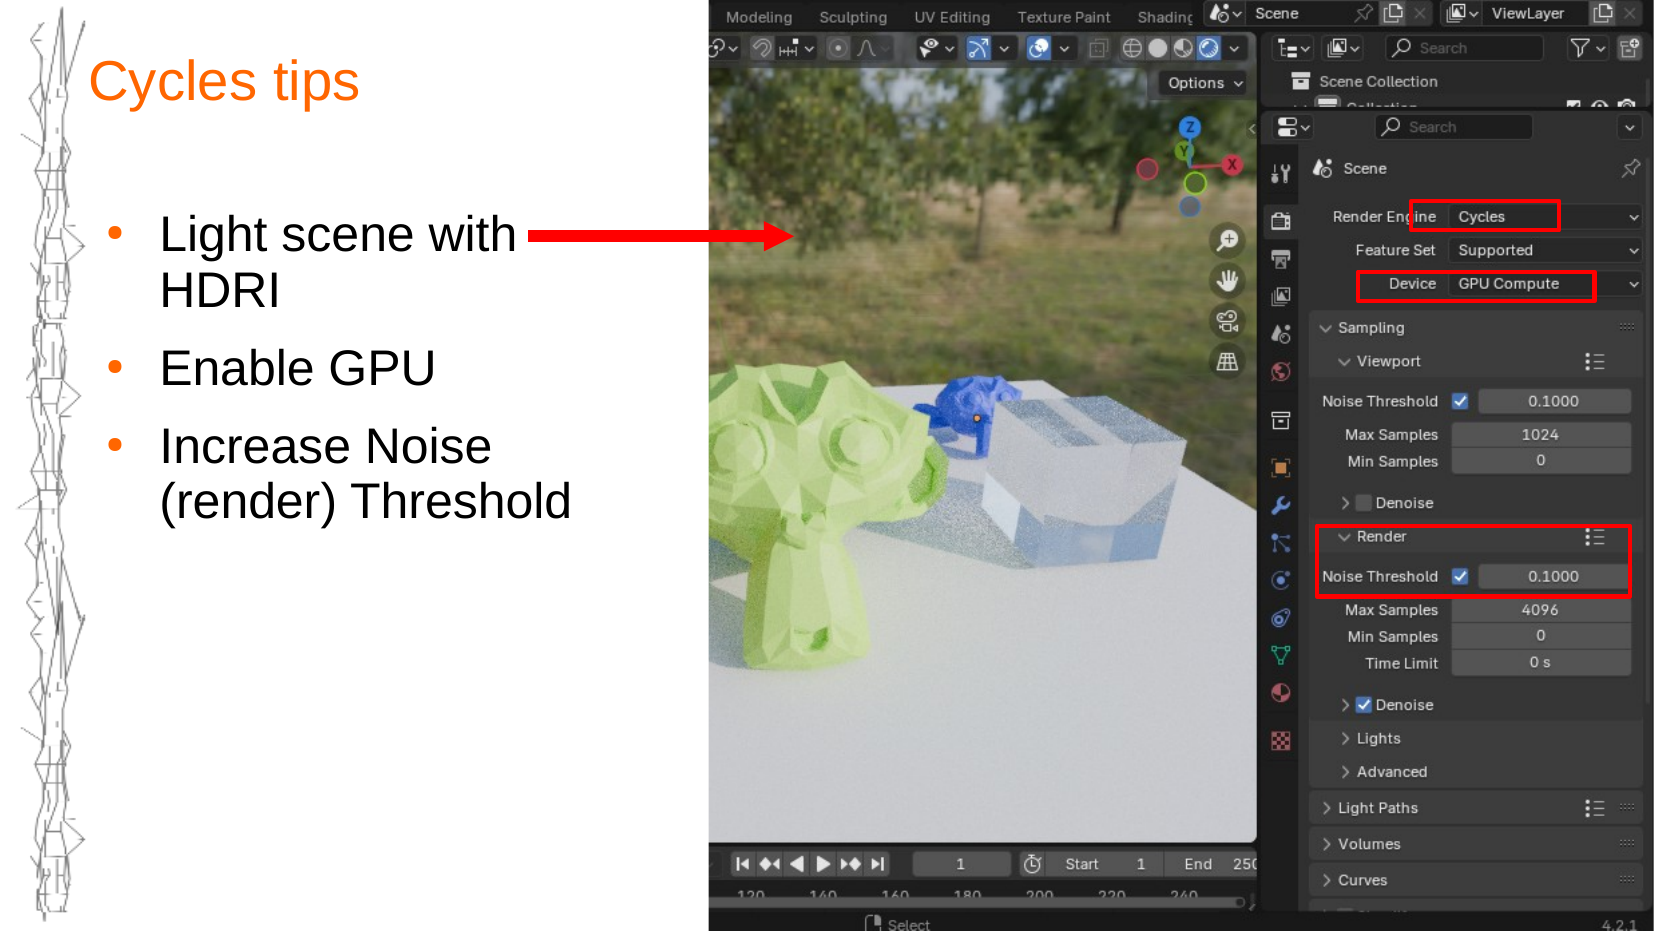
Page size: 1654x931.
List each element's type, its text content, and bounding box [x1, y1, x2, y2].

title Cycles tips [88, 29, 708, 133]
list Light scene with HDRI Enable GPU Increase Noise (render) Threshold [88, 206, 591, 857]
picture [708, 0, 1654, 931]
